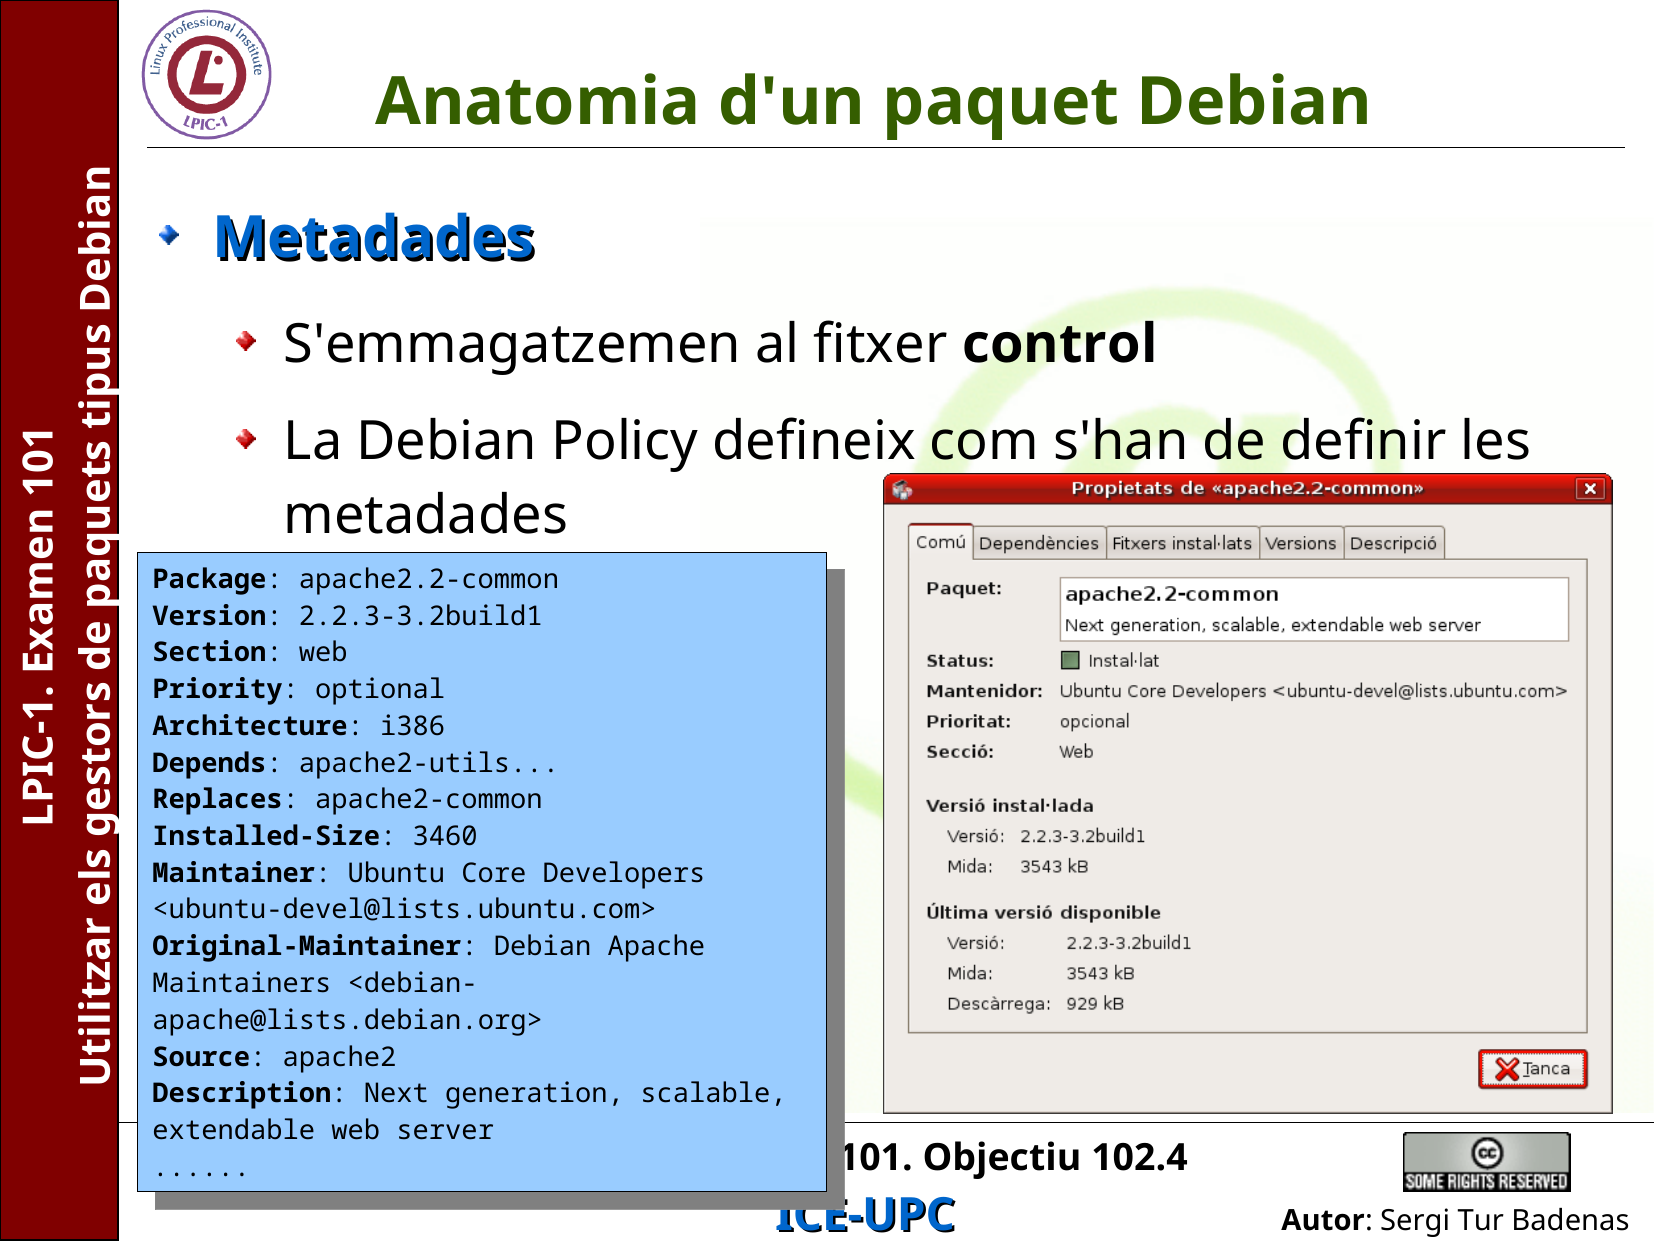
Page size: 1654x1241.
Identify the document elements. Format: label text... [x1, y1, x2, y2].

picture [1403, 1132, 1571, 1192]
picture [845, 217, 1654, 1114]
list Metadades S'emmagatzemen al fitxer control La Debian Policy defineix com s'han de definir les metadades [141, 195, 1630, 1031]
picture [135, 5, 277, 49]
text_box Package: apache2.2-common Version: 2.2.3-3.2build1 Section: web Priority: optional Architecture: i386 Depends: apache2-utils... Replaces: apache2-common Installed-Size: 3460 Maintainer: Ubuntu Core Developers <ubuntu-devel@lists.ubuntu.com> Original-Maintainer: Debian Apache Maintainers <debian-apache@lists.debian.org> Source: apache2 Description: Next generation, scalable, extendable web server ...... [137, 552, 827, 1030]
title Anatomia d'un paquet Debian [129, 49, 1619, 148]
